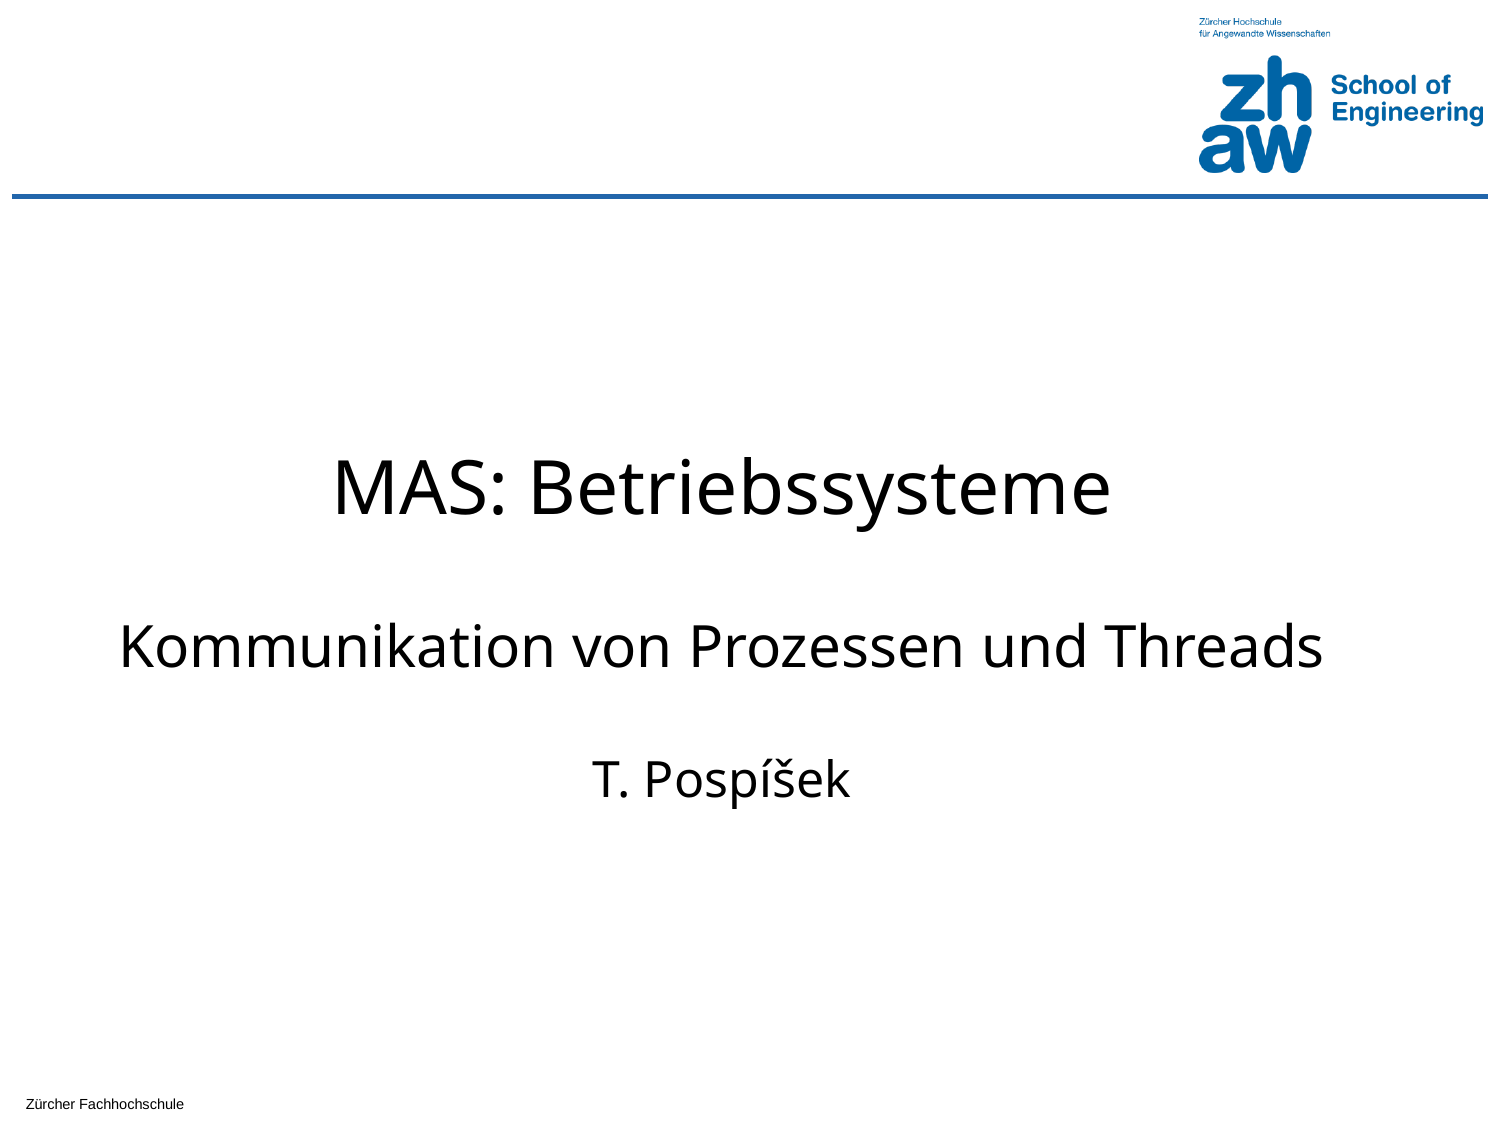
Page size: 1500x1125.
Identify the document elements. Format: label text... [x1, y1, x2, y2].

picture [1199, 18, 1483, 173]
text_box MAS: Betriebssysteme Kommunikation von Prozessen und Threads T. Pospíšek [49, 337, 1394, 763]
